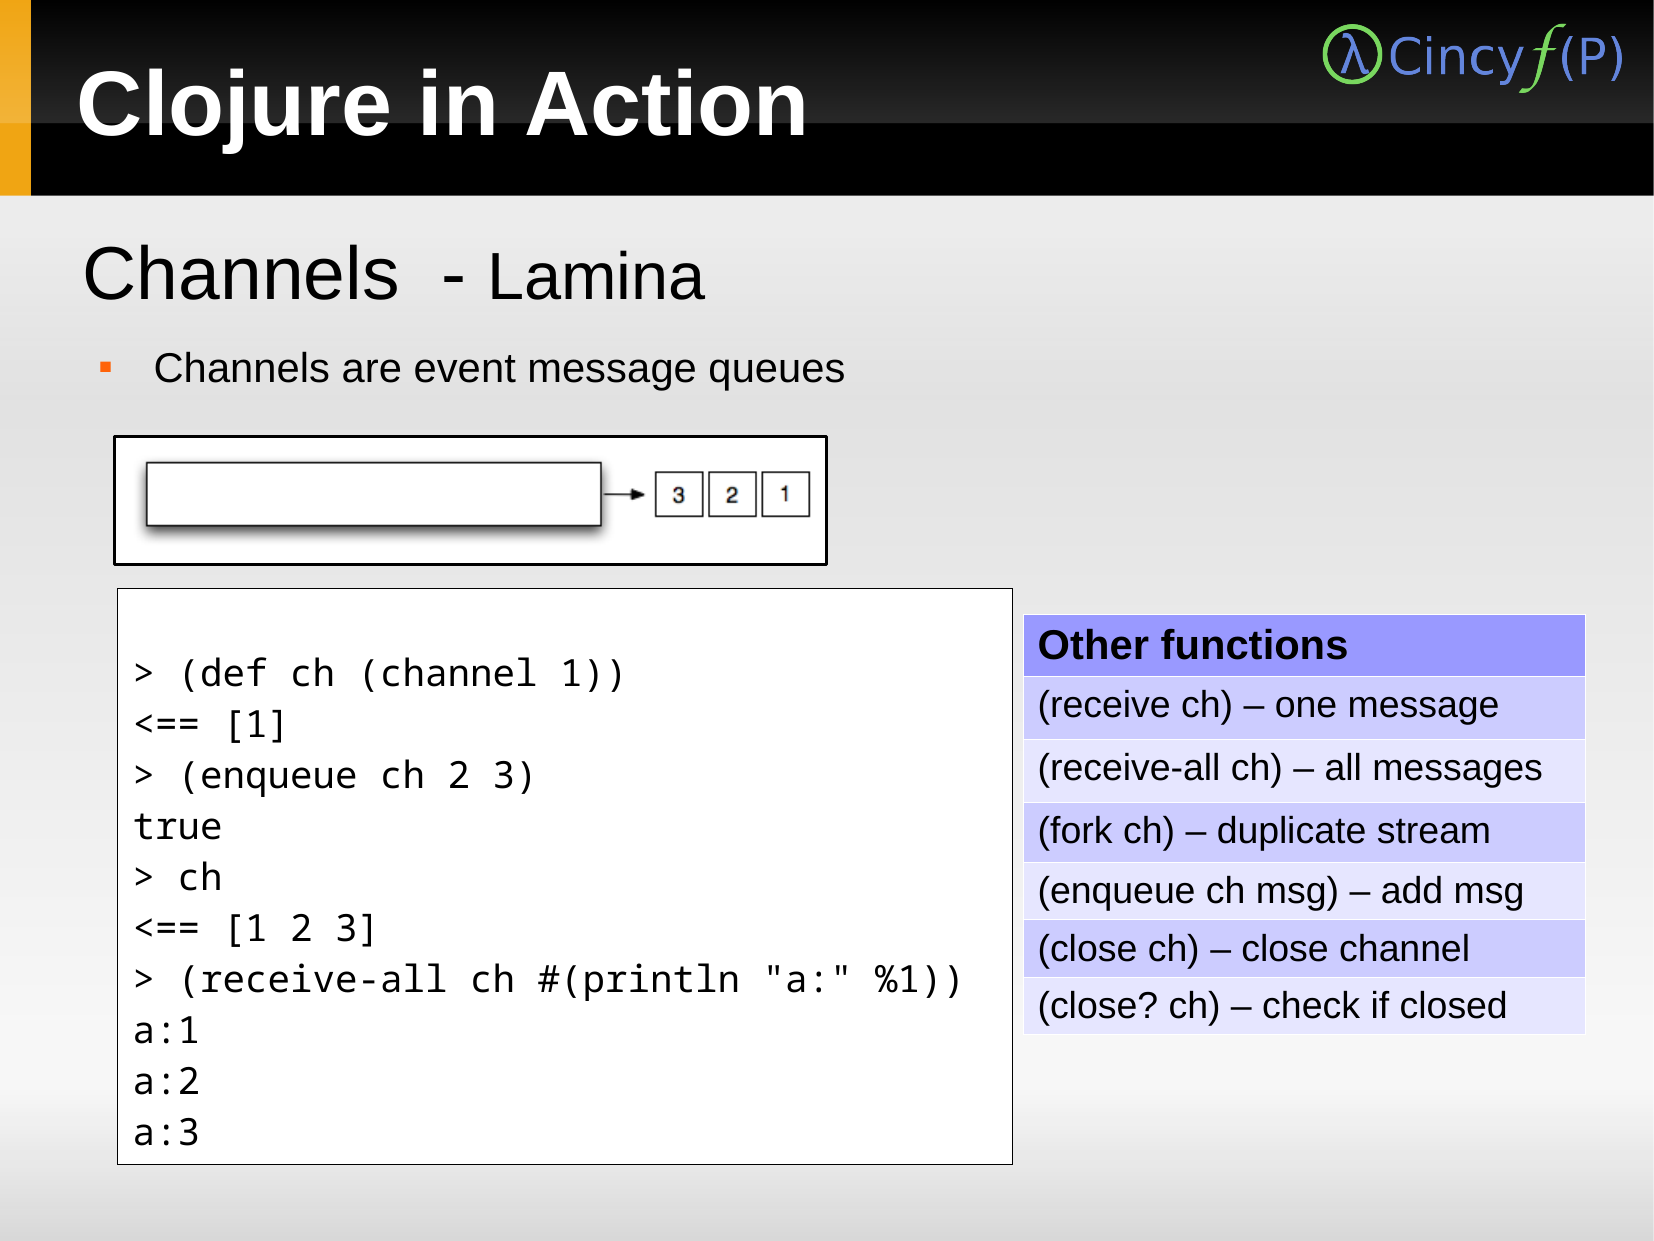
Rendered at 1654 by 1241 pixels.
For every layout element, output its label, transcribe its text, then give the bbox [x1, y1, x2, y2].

table_cell (receive ch) – one message [1024, 677, 1585, 739]
picture [0, 0, 1654, 1241]
text_box > (def ch (channel 1)) <== [1] > (enqueue ch 2 3) true > ch <== [1 2 3] > (receive-all ch #(println "a:" %1)) a:1 a:2 a:3 [117, 588, 1013, 1114]
table_header Other functions [1024, 615, 1585, 676]
title Clojure in Action [76, 0, 1565, 208]
table_cell (close ch) – close channel [1024, 920, 1585, 977]
table_cell (receive-all ch) – all messages [1024, 740, 1585, 802]
table_cell (fork ch) – duplicate stream [1024, 803, 1585, 862]
table_cell (enqueue ch msg) – add msg [1024, 863, 1585, 919]
table_cell (close? ch) – check if closed [1024, 978, 1585, 1034]
list Channels - Lamina Channels are event message queues [82, 231, 1388, 413]
